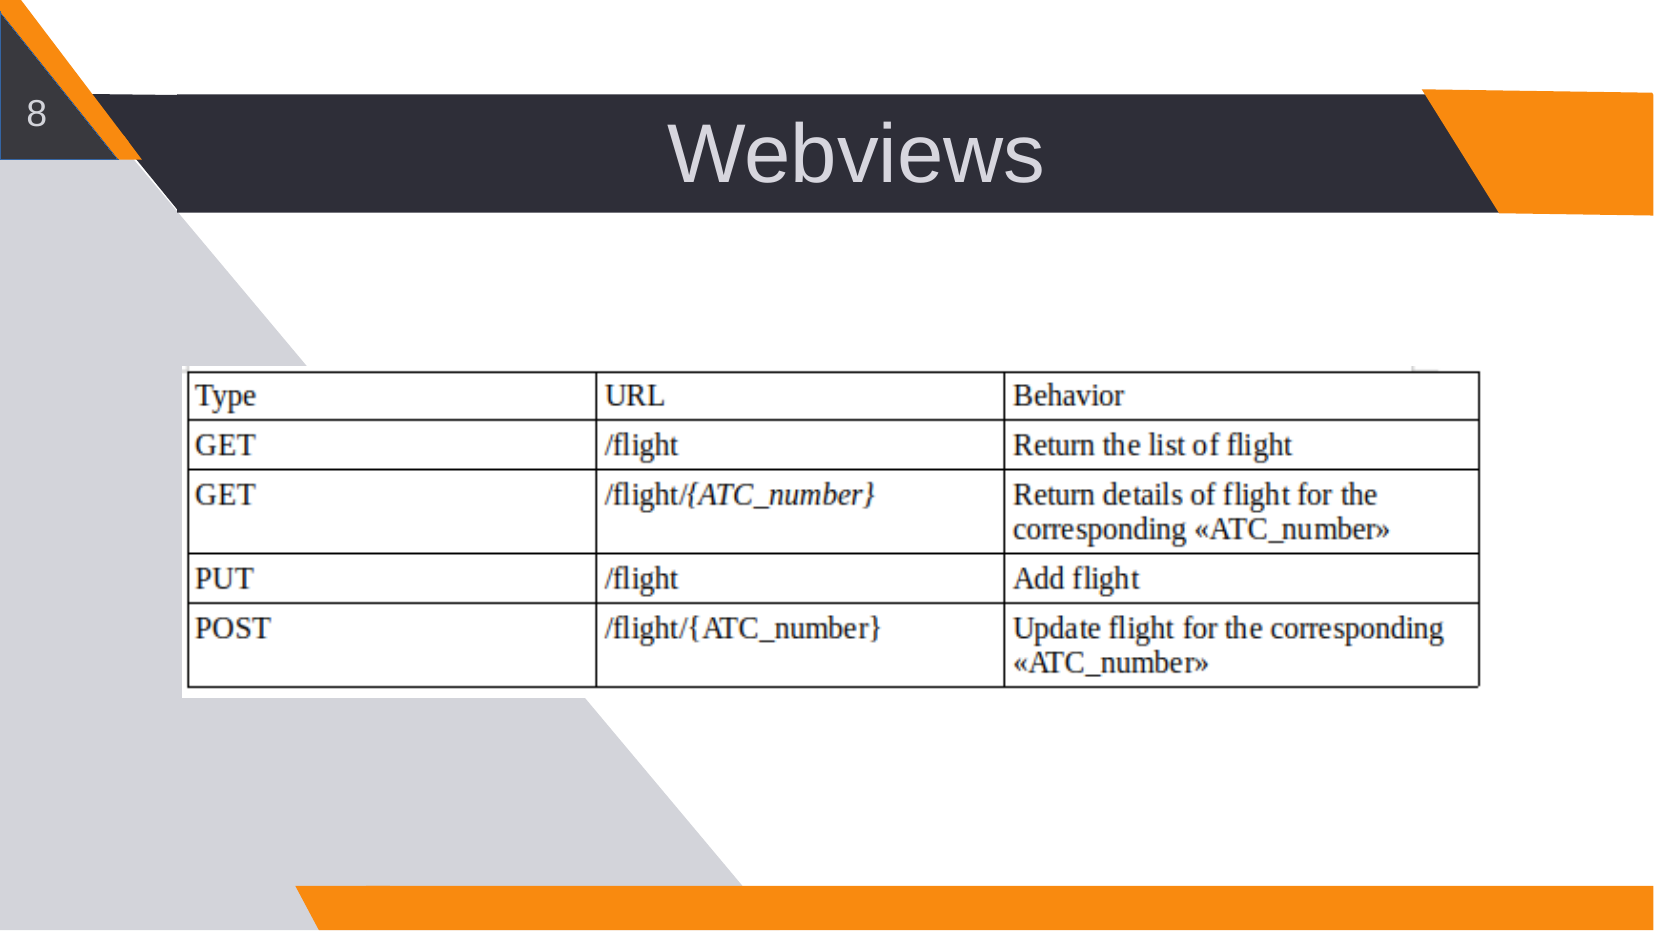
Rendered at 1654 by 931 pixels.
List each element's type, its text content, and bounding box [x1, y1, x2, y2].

text_box 8 [11, 84, 48, 142]
text_box [1421, 89, 1654, 216]
picture [182, 366, 1490, 698]
text_box Webviews [177, 94, 1498, 213]
text_box [0, 0, 1654, 931]
